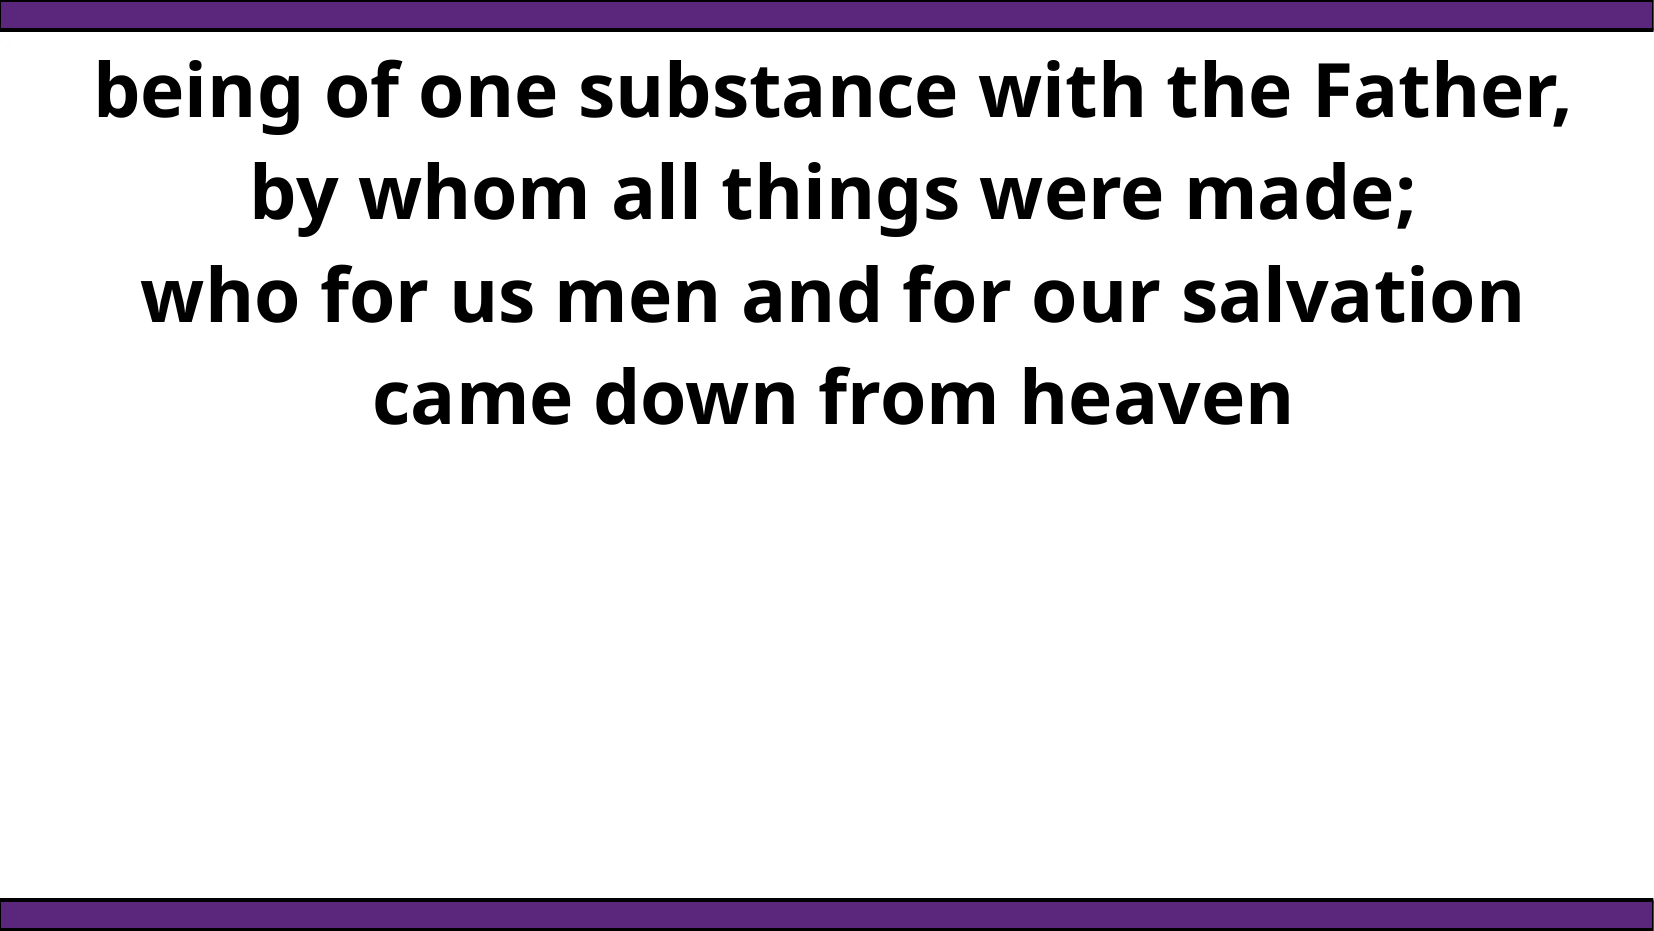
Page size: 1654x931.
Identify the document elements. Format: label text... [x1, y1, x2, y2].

text_box [0, 900, 1654, 931]
text_box [0, 0, 1654, 31]
picture [0, 31, 1654, 900]
text_box being of one substance with the Father, by whom all things were made; who for us men and for our salvation came down from heaven [76, 30, 1592, 445]
